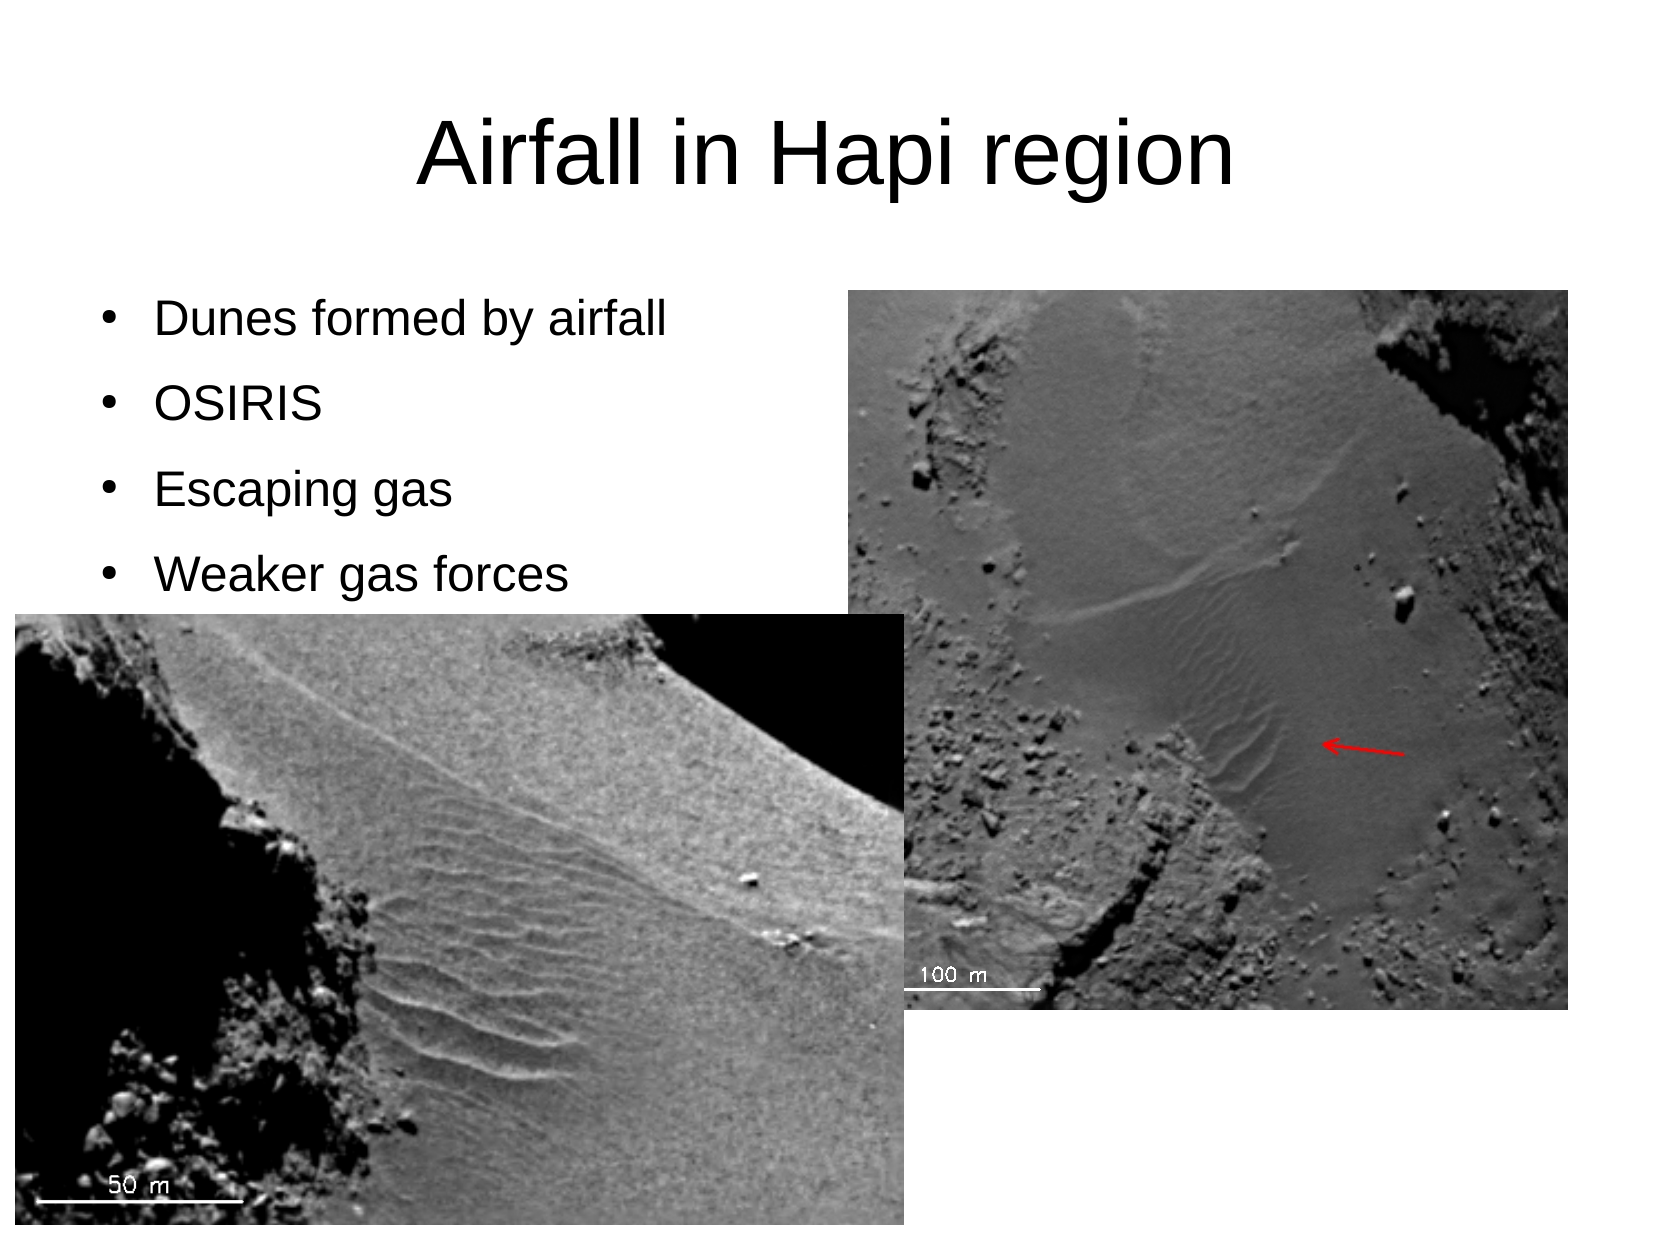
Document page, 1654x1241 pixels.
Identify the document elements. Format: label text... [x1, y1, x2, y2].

picture [15, 290, 1568, 1225]
title Airfall in Hapi region [82, 49, 1571, 257]
list Dunes formed by airfall OSIRIS Escaping gas Weaker gas forces [82, 290, 809, 614]
